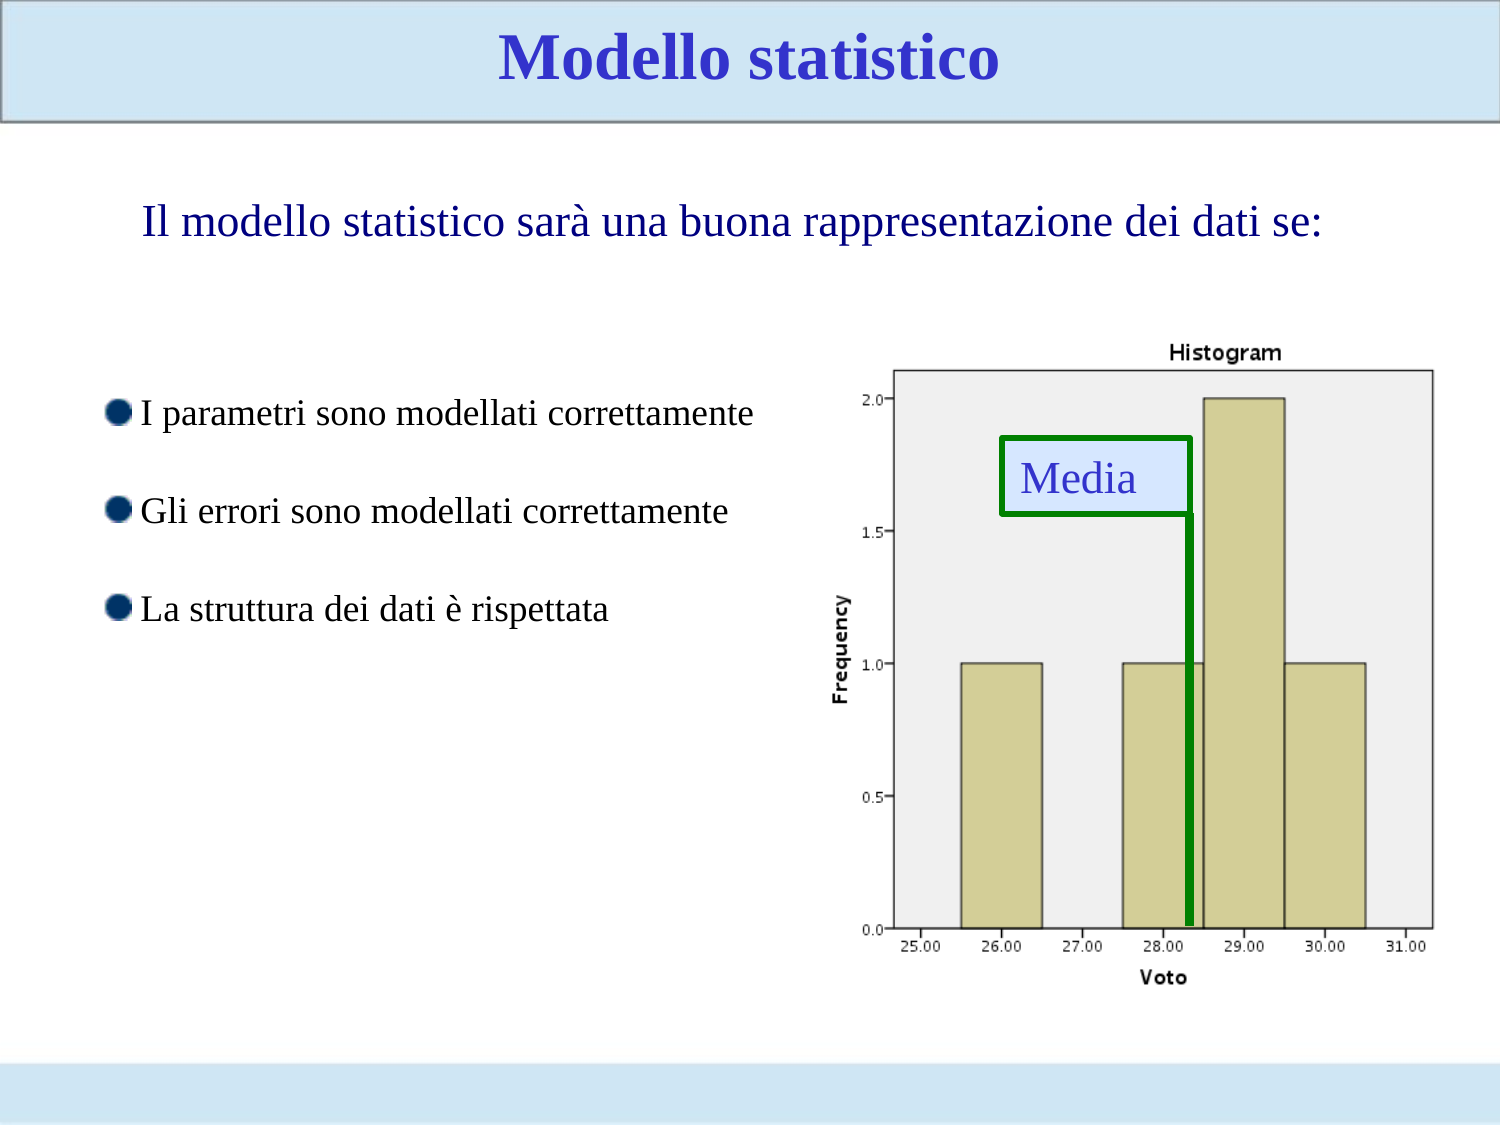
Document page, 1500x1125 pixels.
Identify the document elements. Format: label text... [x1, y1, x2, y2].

text_box I parametri sono modellati correttamente Gli errori sono modellati correttamente La struttura dei dati è rispettata [86, 352, 987, 637]
title Modello statistico [112, 0, 1388, 147]
text_box Il modello statistico sarà una buona rappresentazione dei dati se: [96, 150, 1388, 254]
picture [0, 0, 1500, 1125]
text_box Media [1002, 437, 1190, 514]
